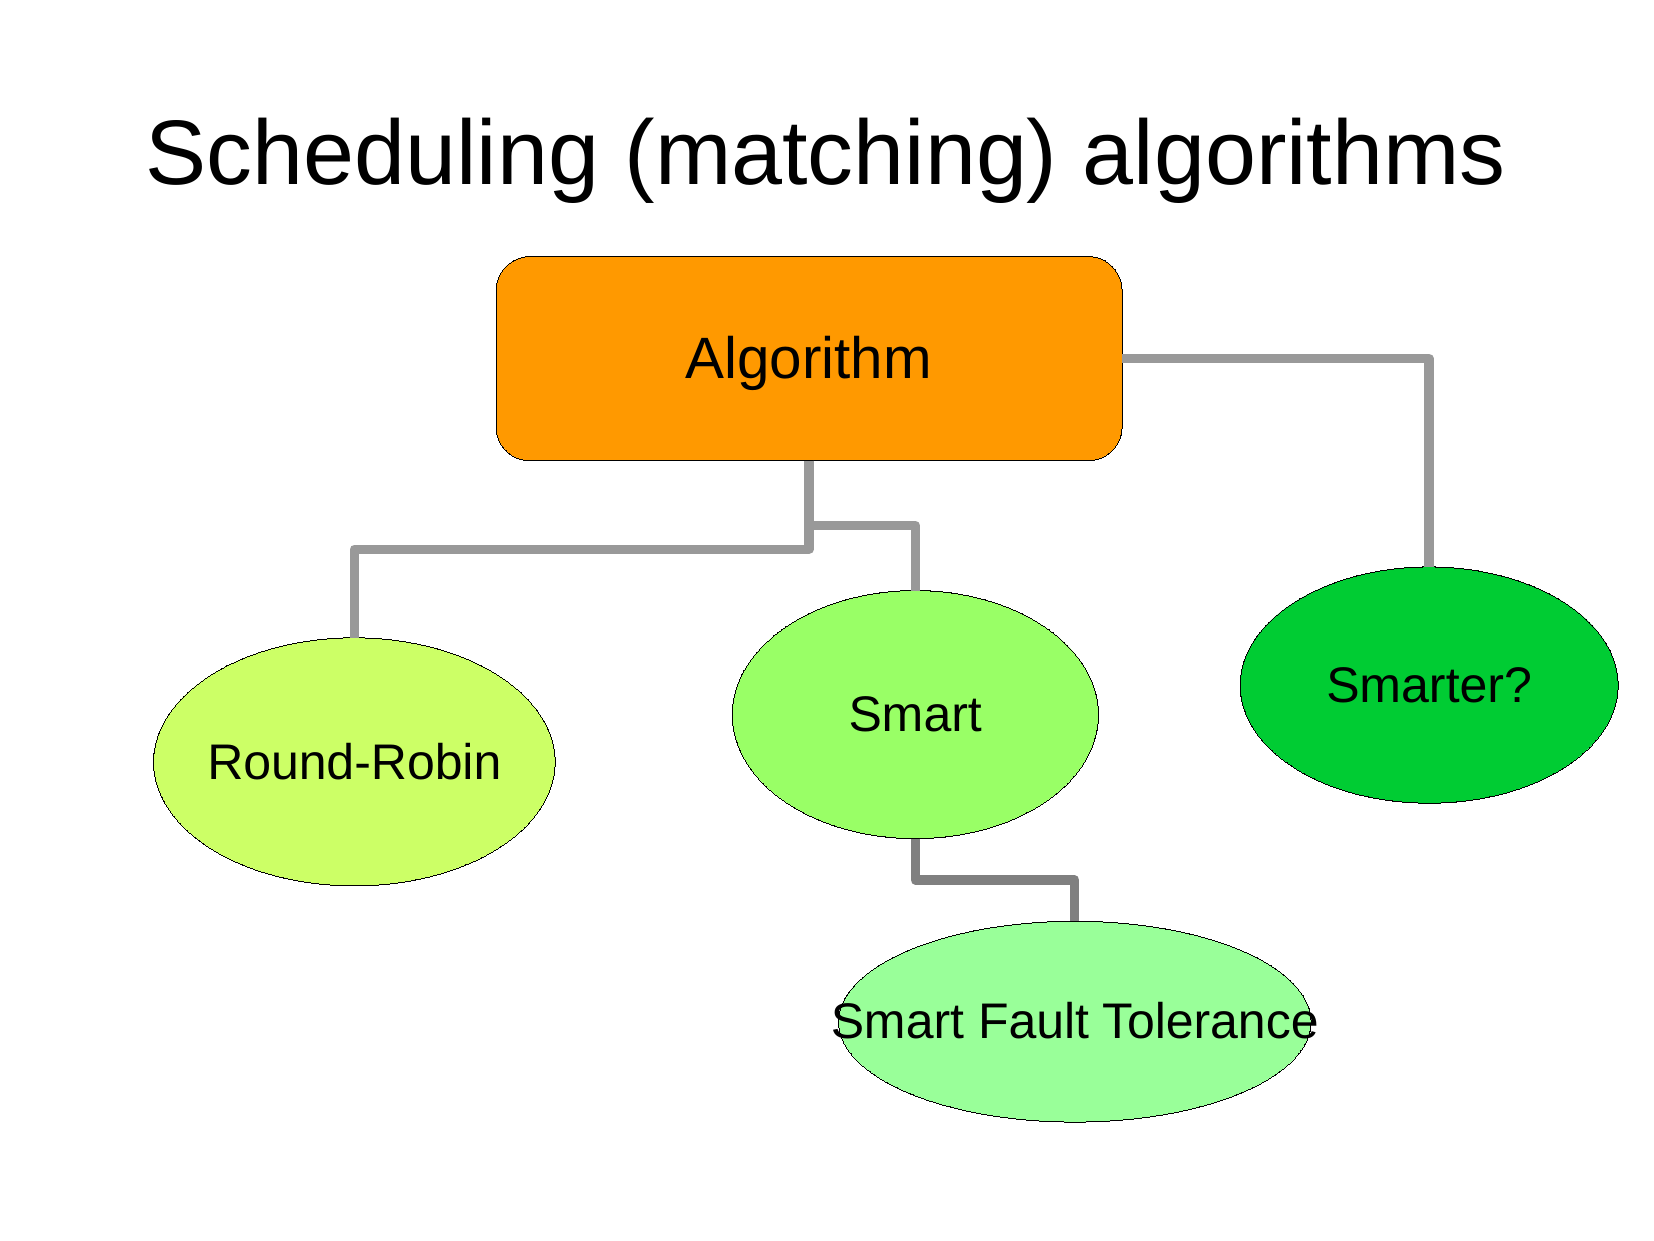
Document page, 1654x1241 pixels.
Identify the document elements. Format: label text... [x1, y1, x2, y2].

text_box Smart [732, 590, 1099, 839]
text_box Round-Robin [153, 637, 556, 886]
text_box Smart Fault Tolerance [839, 921, 1311, 1123]
title Scheduling (matching) algorithms [82, 49, 1571, 257]
text_box Smarter? [1240, 566, 1619, 804]
text_box Algorithm [496, 256, 1123, 461]
